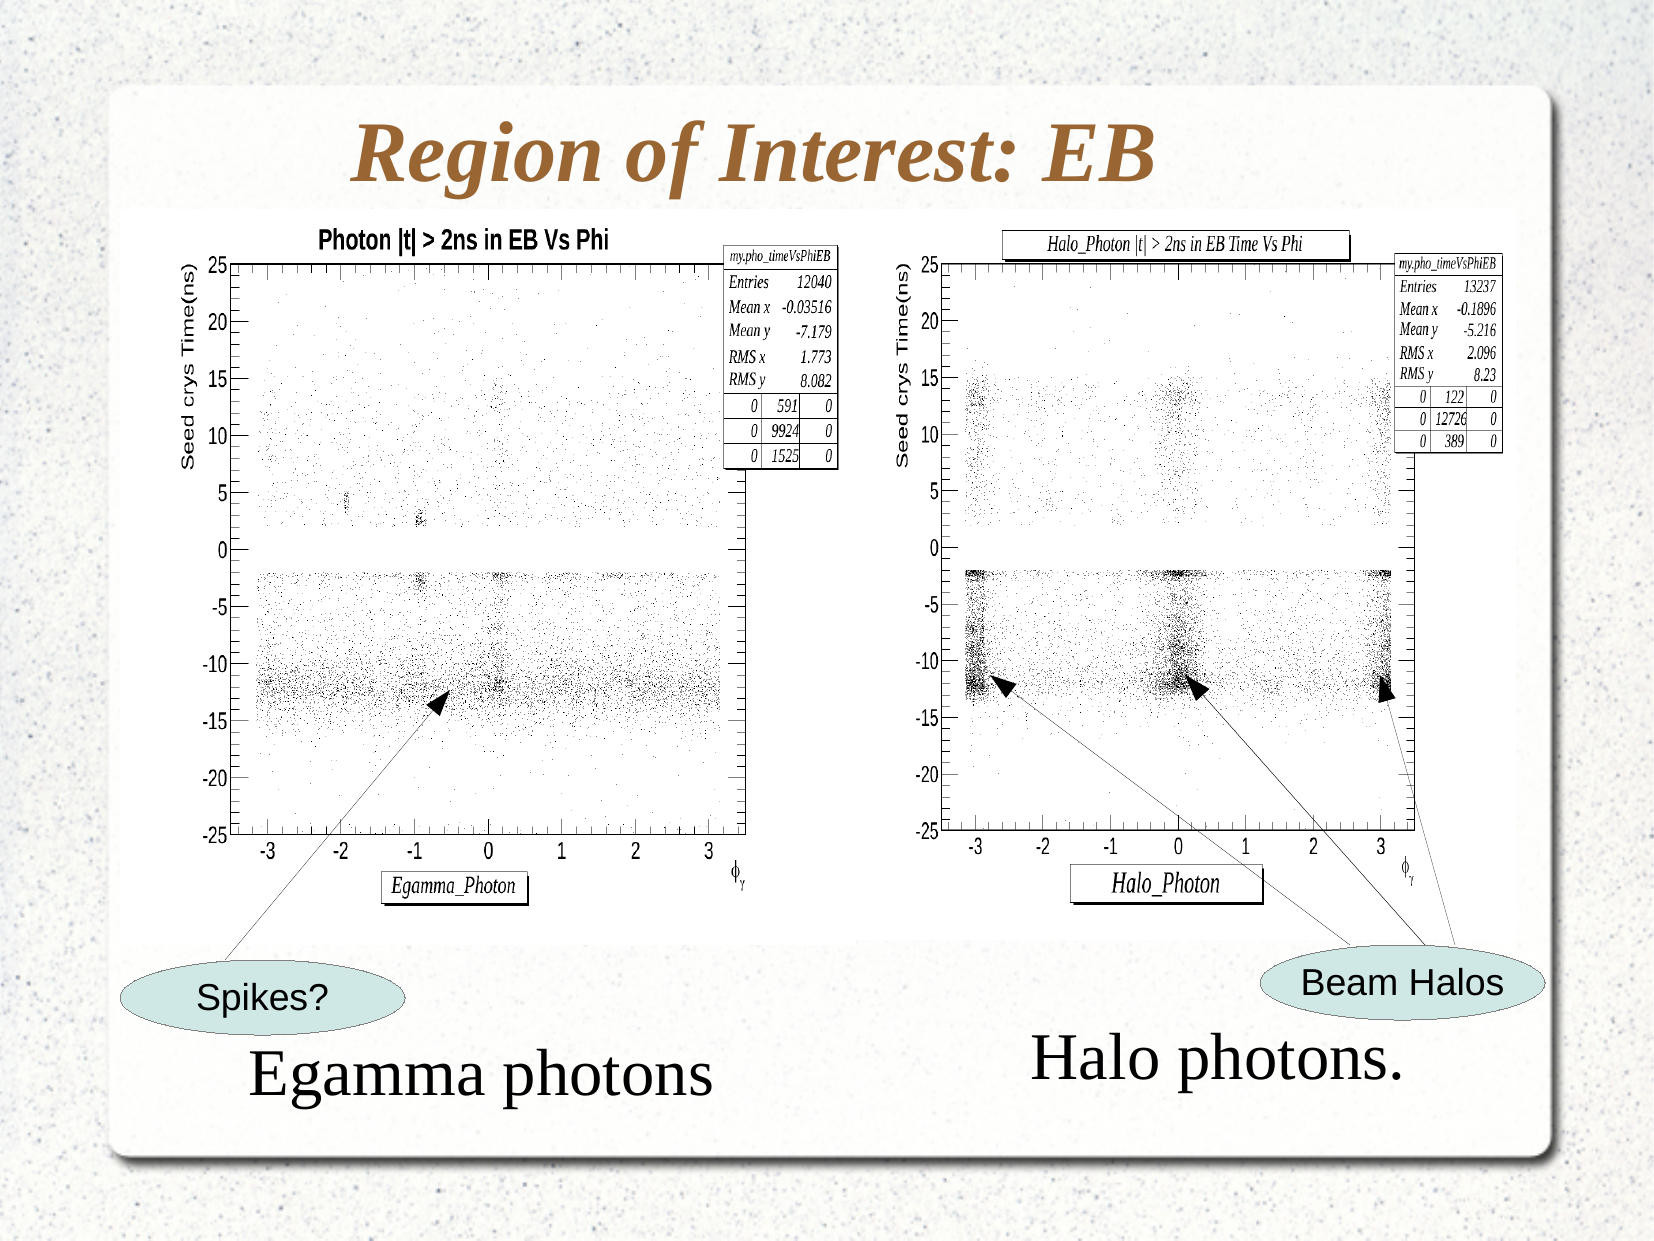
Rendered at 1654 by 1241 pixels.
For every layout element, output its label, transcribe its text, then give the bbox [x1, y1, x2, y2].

list Egamma photons [177, 1035, 721, 1111]
title Region of Interest: EB [270, 105, 1261, 201]
picture [0, 0, 1654, 1241]
text_box Spikes? [120, 960, 406, 1036]
text_box Beam Halos [1260, 945, 1546, 1021]
list Halo photons. [960, 1020, 1486, 1095]
